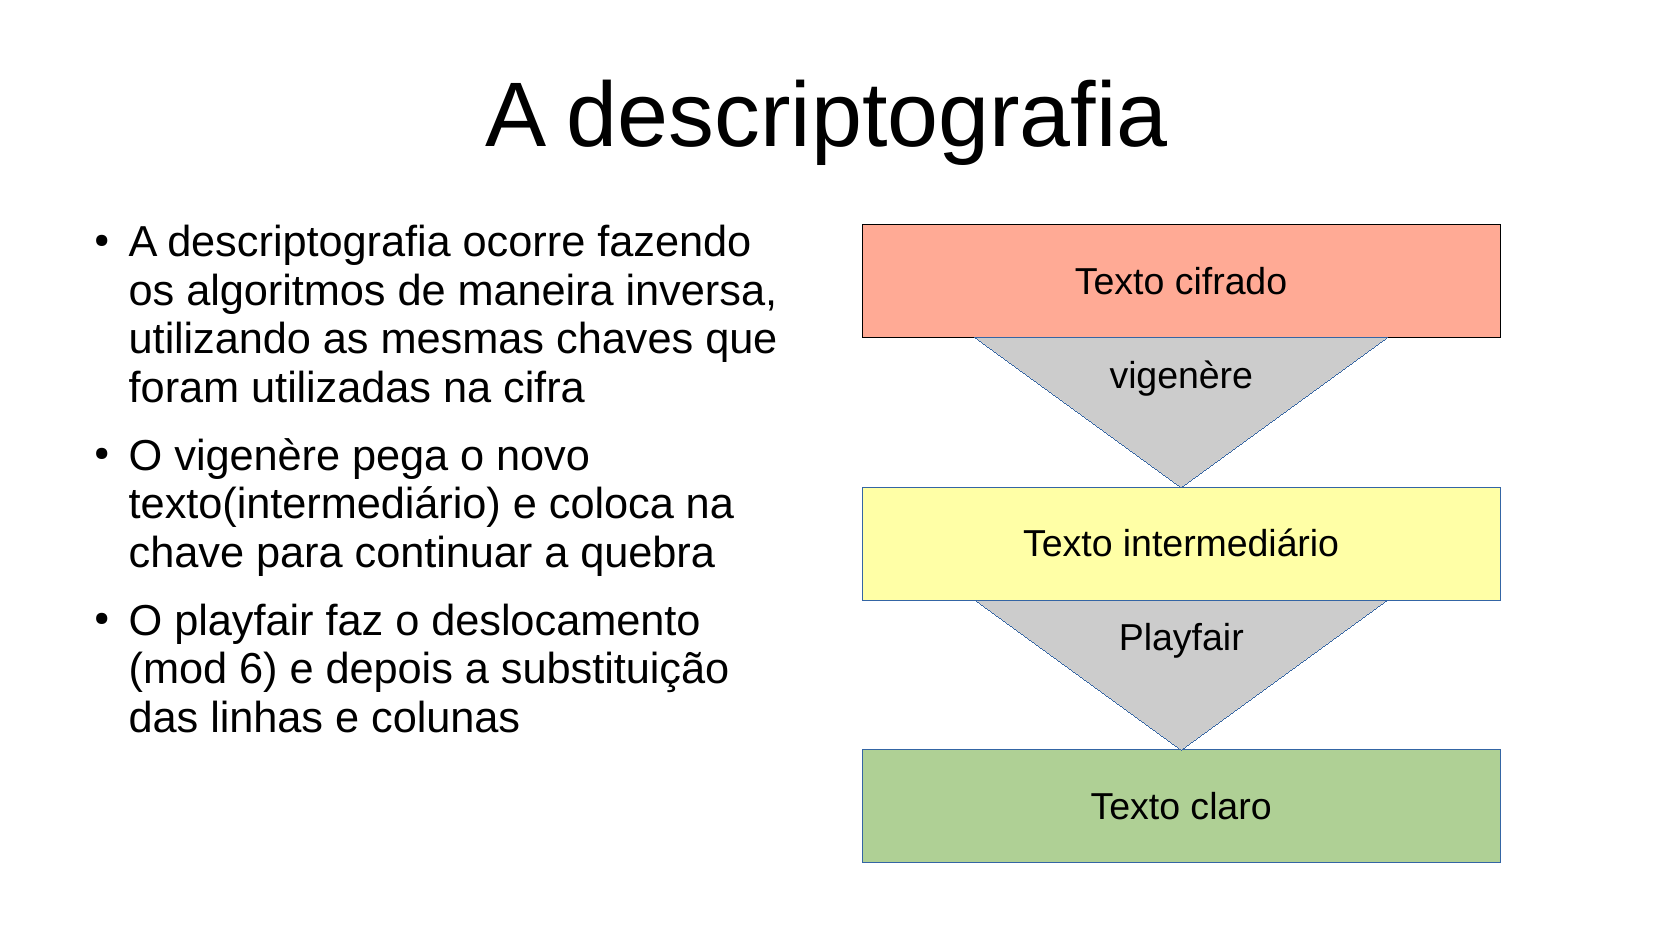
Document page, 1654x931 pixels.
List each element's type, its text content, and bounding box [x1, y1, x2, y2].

text_box Playfair [974, 600, 1388, 751]
text_box vigenère [974, 337, 1388, 488]
text_box Texto cifrado [862, 224, 1501, 338]
text_box Texto intermediário [862, 487, 1501, 601]
text_box Texto claro [862, 749, 1501, 863]
list A descriptografia ocorre fazendo os algoritmos de maneira inversa, utilizando as mesmas chaves que foram utilizadas na cifra O vigenère pega o novo texto(intermediário) e coloca na chave para continuar a quebra O playfair faz o deslocamento (mod 6) e depois a substituição das linhas e colunas [82, 217, 809, 758]
title A descriptografia [82, 37, 1571, 193]
